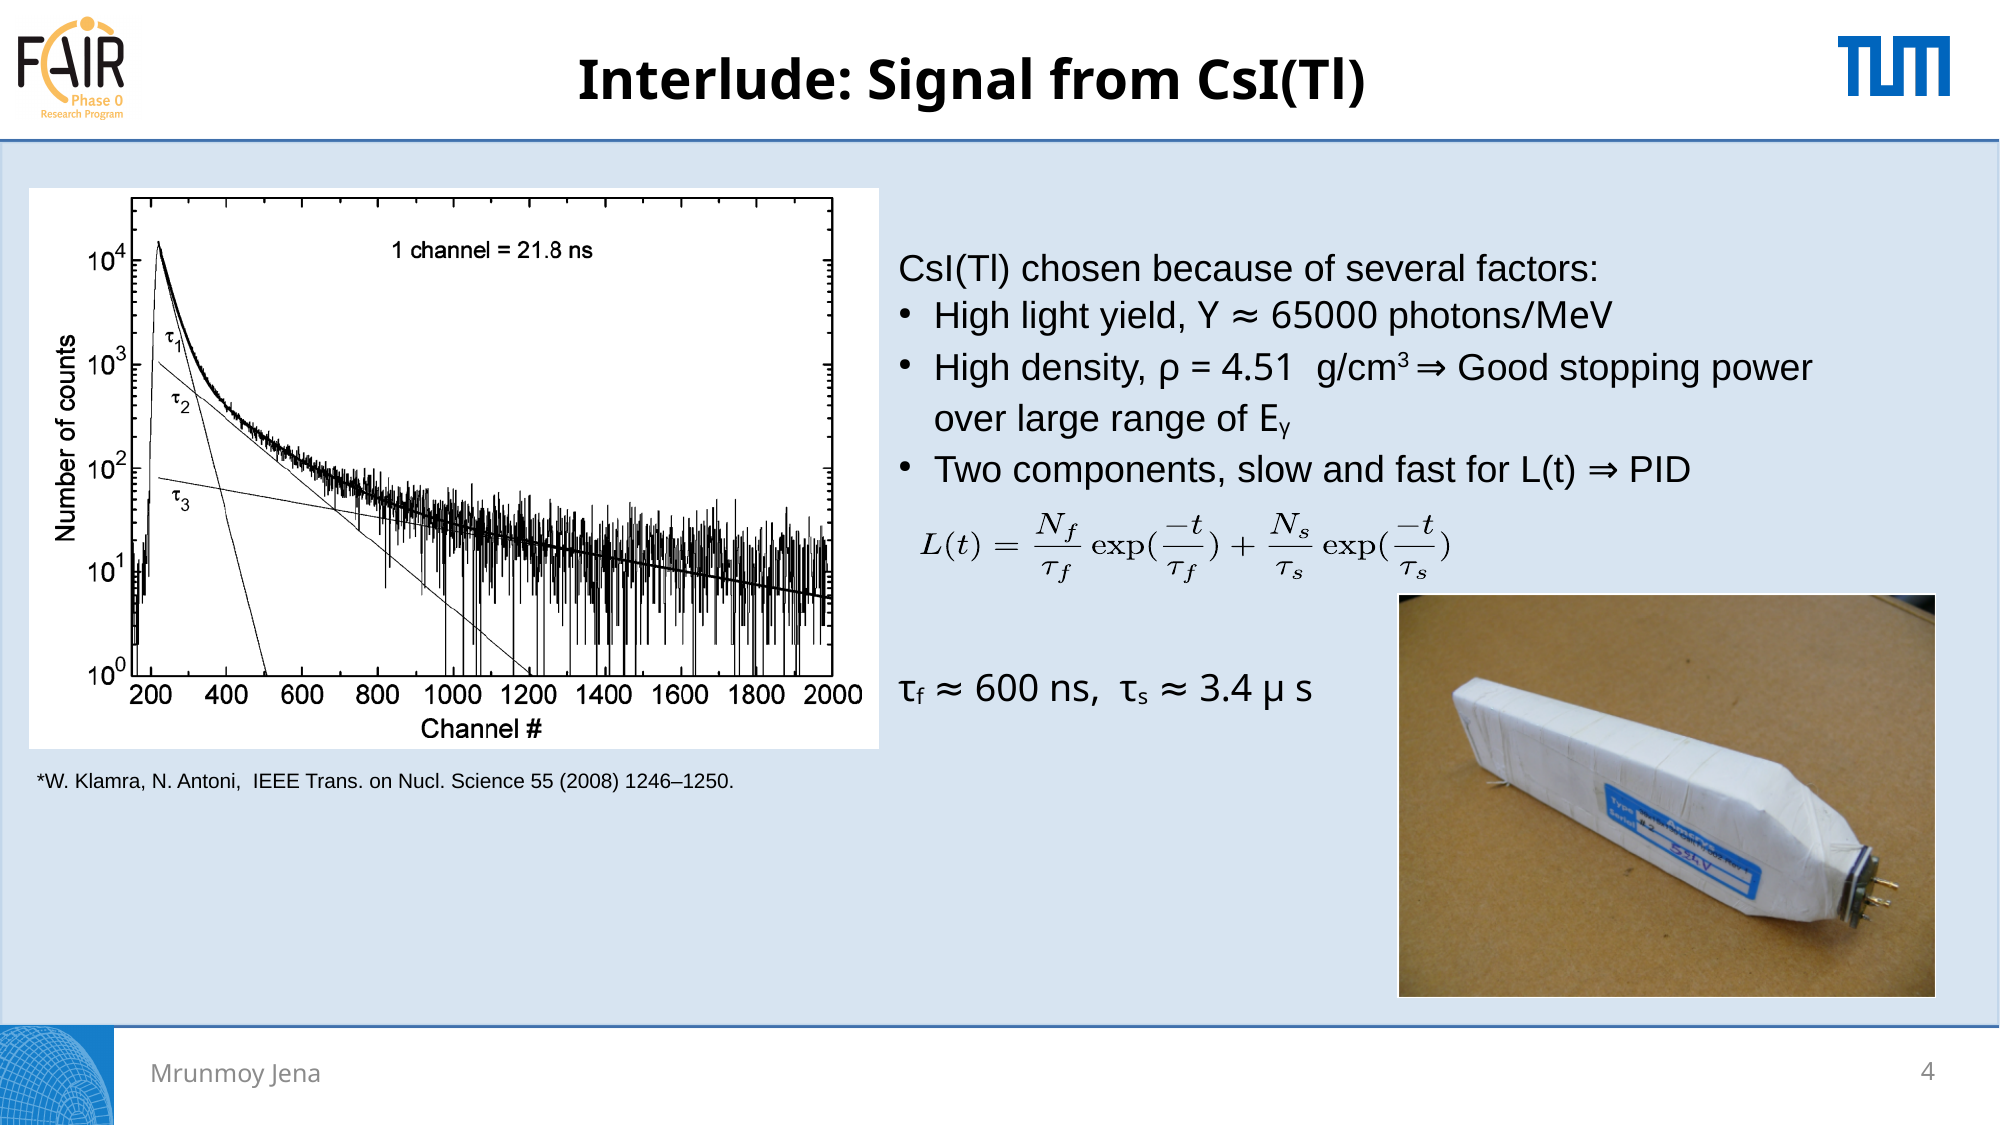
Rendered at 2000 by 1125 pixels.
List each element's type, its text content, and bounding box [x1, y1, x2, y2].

text_box [971, 531, 980, 562]
text_box [1270, 513, 1300, 534]
text_box [957, 535, 969, 555]
text_box [1400, 561, 1418, 575]
text_box [1064, 523, 1078, 543]
picture [29, 188, 879, 749]
text_box [1231, 536, 1255, 557]
text_box CsI(Tl) chosen because of several factors: High light yield, Y ≈ 65000 photons/MeV High density, ρ = 4.51 g/cm3 ⇒ Good stopping power over large range of Eγ Two components, slow and fast for L(t) ⇒ PID τf ≈ 600 ns, τs ≈ 3.4 μ s [883, 239, 1900, 973]
text_box [1148, 531, 1157, 562]
text_box [920, 533, 942, 554]
text_box [1422, 514, 1434, 534]
text_box [1298, 528, 1309, 539]
text_box [1092, 540, 1106, 555]
text_box [1416, 569, 1427, 580]
text_box [1209, 531, 1218, 562]
text_box [1379, 531, 1389, 562]
text_box [1292, 569, 1303, 580]
text_box [1191, 514, 1203, 534]
text_box [1058, 564, 1072, 584]
text_box [1357, 540, 1376, 560]
text_box [1338, 540, 1357, 554]
text_box [1041, 561, 1059, 575]
text_box [946, 531, 955, 562]
text_box [1035, 513, 1066, 534]
text_box [1126, 540, 1144, 560]
text_box *W. Klamra, N. Antoni, IEEE Trans. on Nucl. Science 55 (2008) 1246–1250. [22, 762, 847, 848]
title Interlude: Signal from CsI(Tl) [137, 44, 1808, 120]
picture [0, 1025, 114, 1125]
text_box [1183, 564, 1197, 584]
picture [15, 15, 142, 120]
text_box [1167, 561, 1185, 575]
text_box [1440, 531, 1450, 562]
picture [1838, 36, 1950, 96]
text_box [1276, 561, 1294, 575]
text_box [1107, 540, 1126, 554]
picture [1397, 593, 1936, 998]
text_box [1323, 540, 1338, 555]
